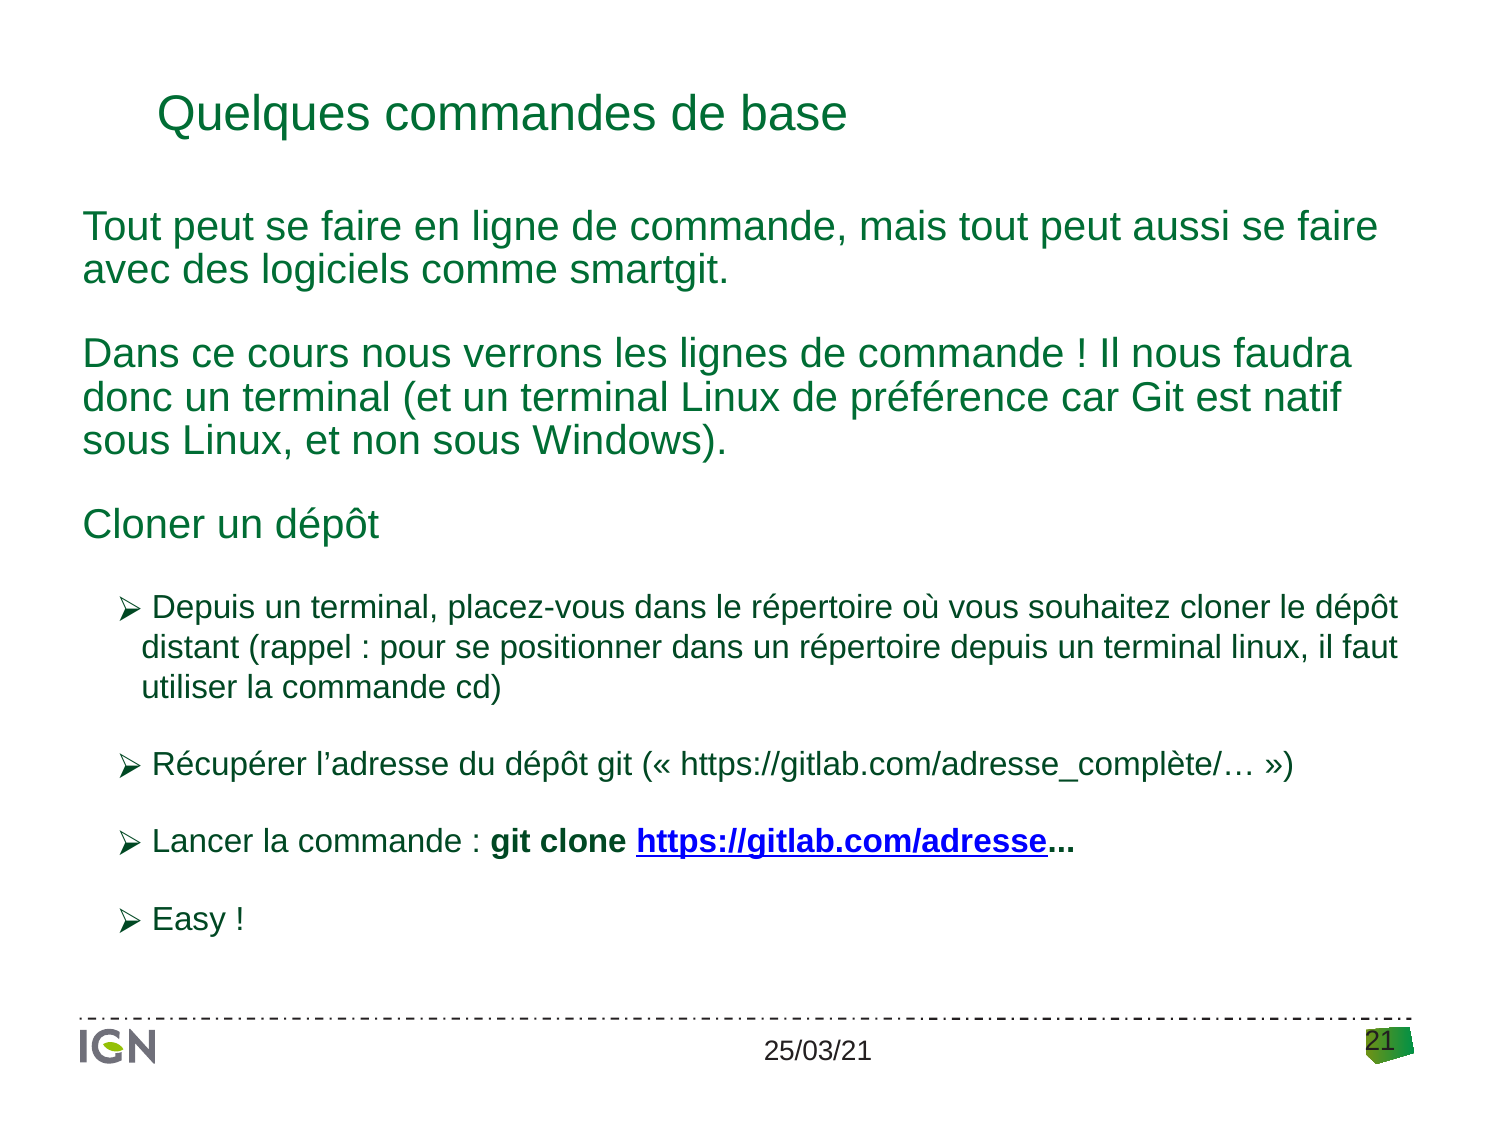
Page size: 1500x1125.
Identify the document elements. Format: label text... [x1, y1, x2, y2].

text_box <number> [1349, 1015, 1427, 1076]
text_box Tout peut se faire en ligne de commande, mais tout peut aussi se faire avec des logiciels comme smartgit. Dans ce cours nous verrons les lignes de commande ! Il nous faudra donc un terminal (et un terminal Linux de préférence car Git est natif sous Linux, et non sous Windows). Cloner un dépôt Depuis un terminal, placez-vous dans le répertoire où vous souhaitez cloner le dépôt distant (rappel : pour se positionner dans un répertoire depuis un terminal linux, il faut utiliser la commande cd) Récupérer l’adresse du dépôt git (« https://gitlab.com/adresse_complète/… ») Lancer la commande : git clone https://gitlab.com/adresse... Easy ! [67, 198, 1446, 996]
text_box 25/03/21 [749, 1025, 894, 1064]
text_box Quelques commandes de base [142, 81, 1339, 141]
